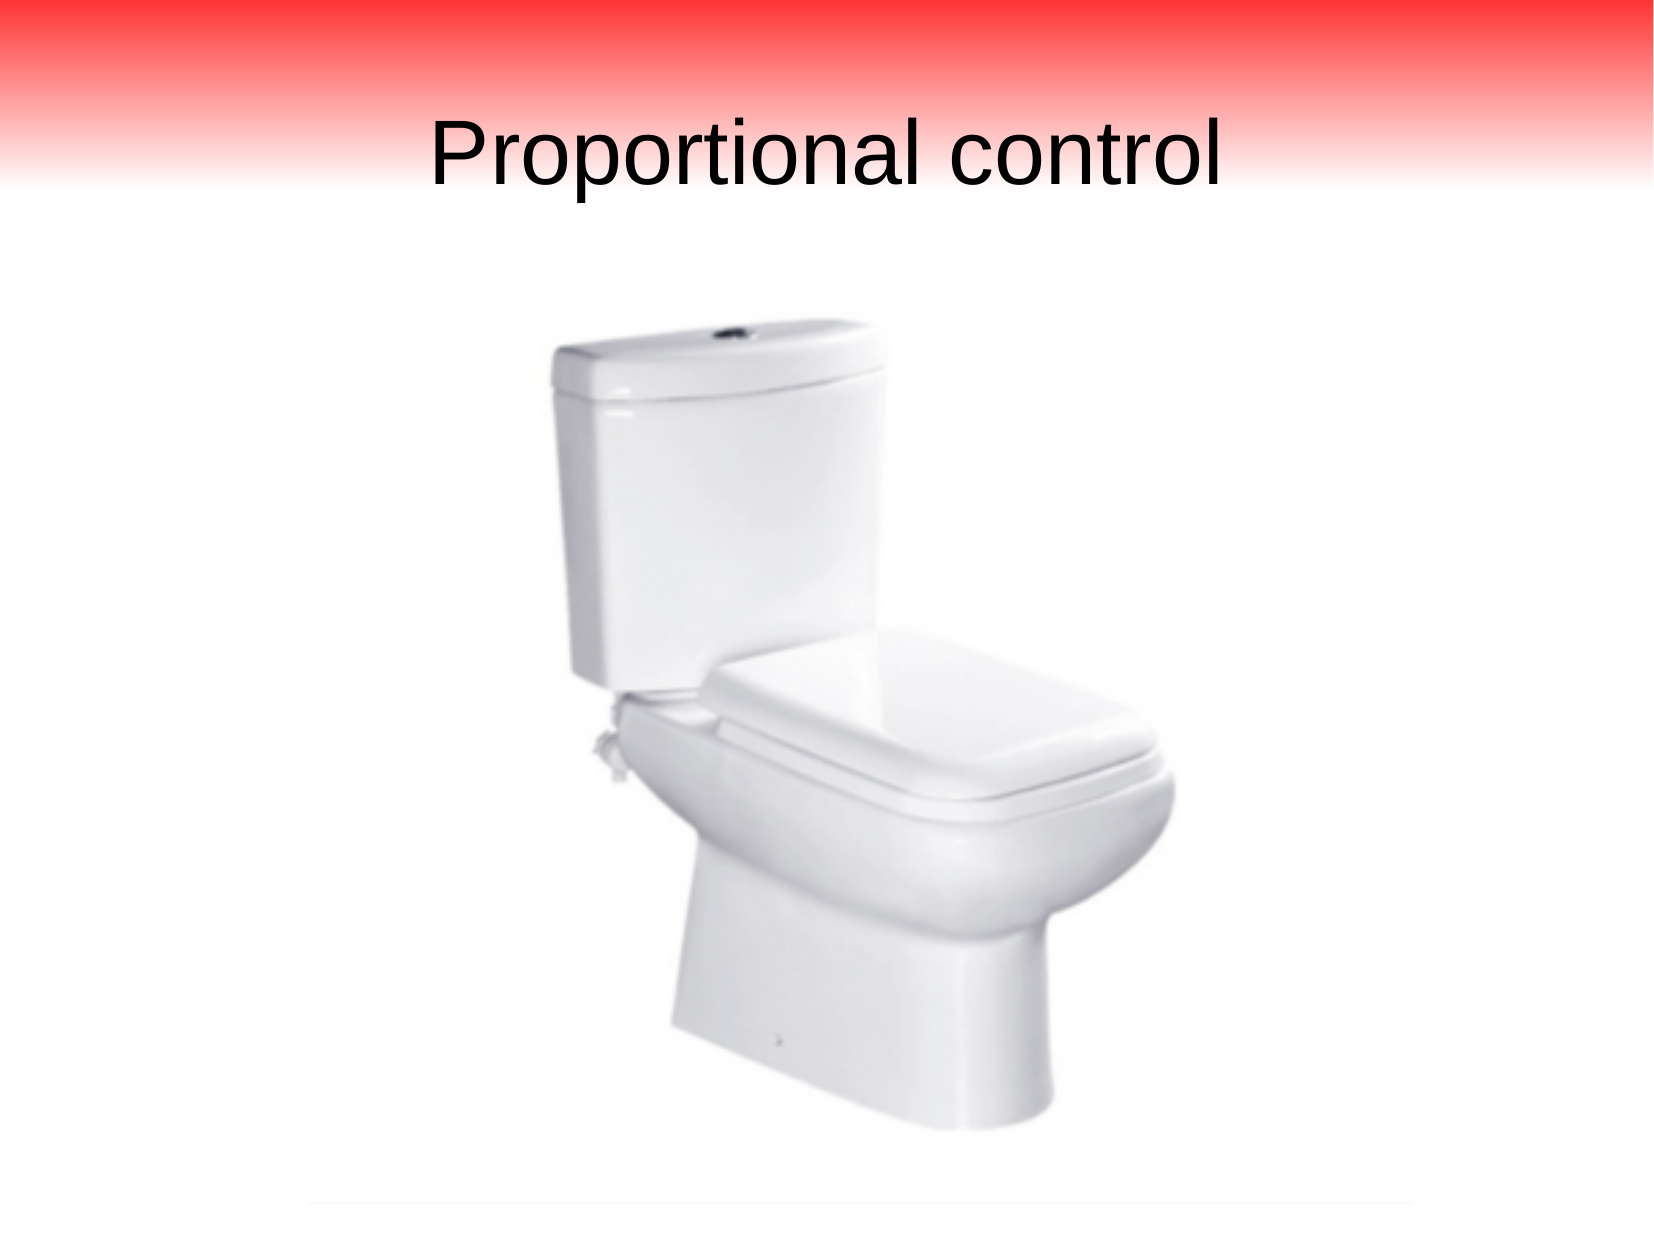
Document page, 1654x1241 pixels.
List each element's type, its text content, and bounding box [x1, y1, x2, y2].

title Proportional control [82, 49, 1571, 257]
text_box [0, 0, 1654, 189]
picture [307, 264, 1419, 1205]
